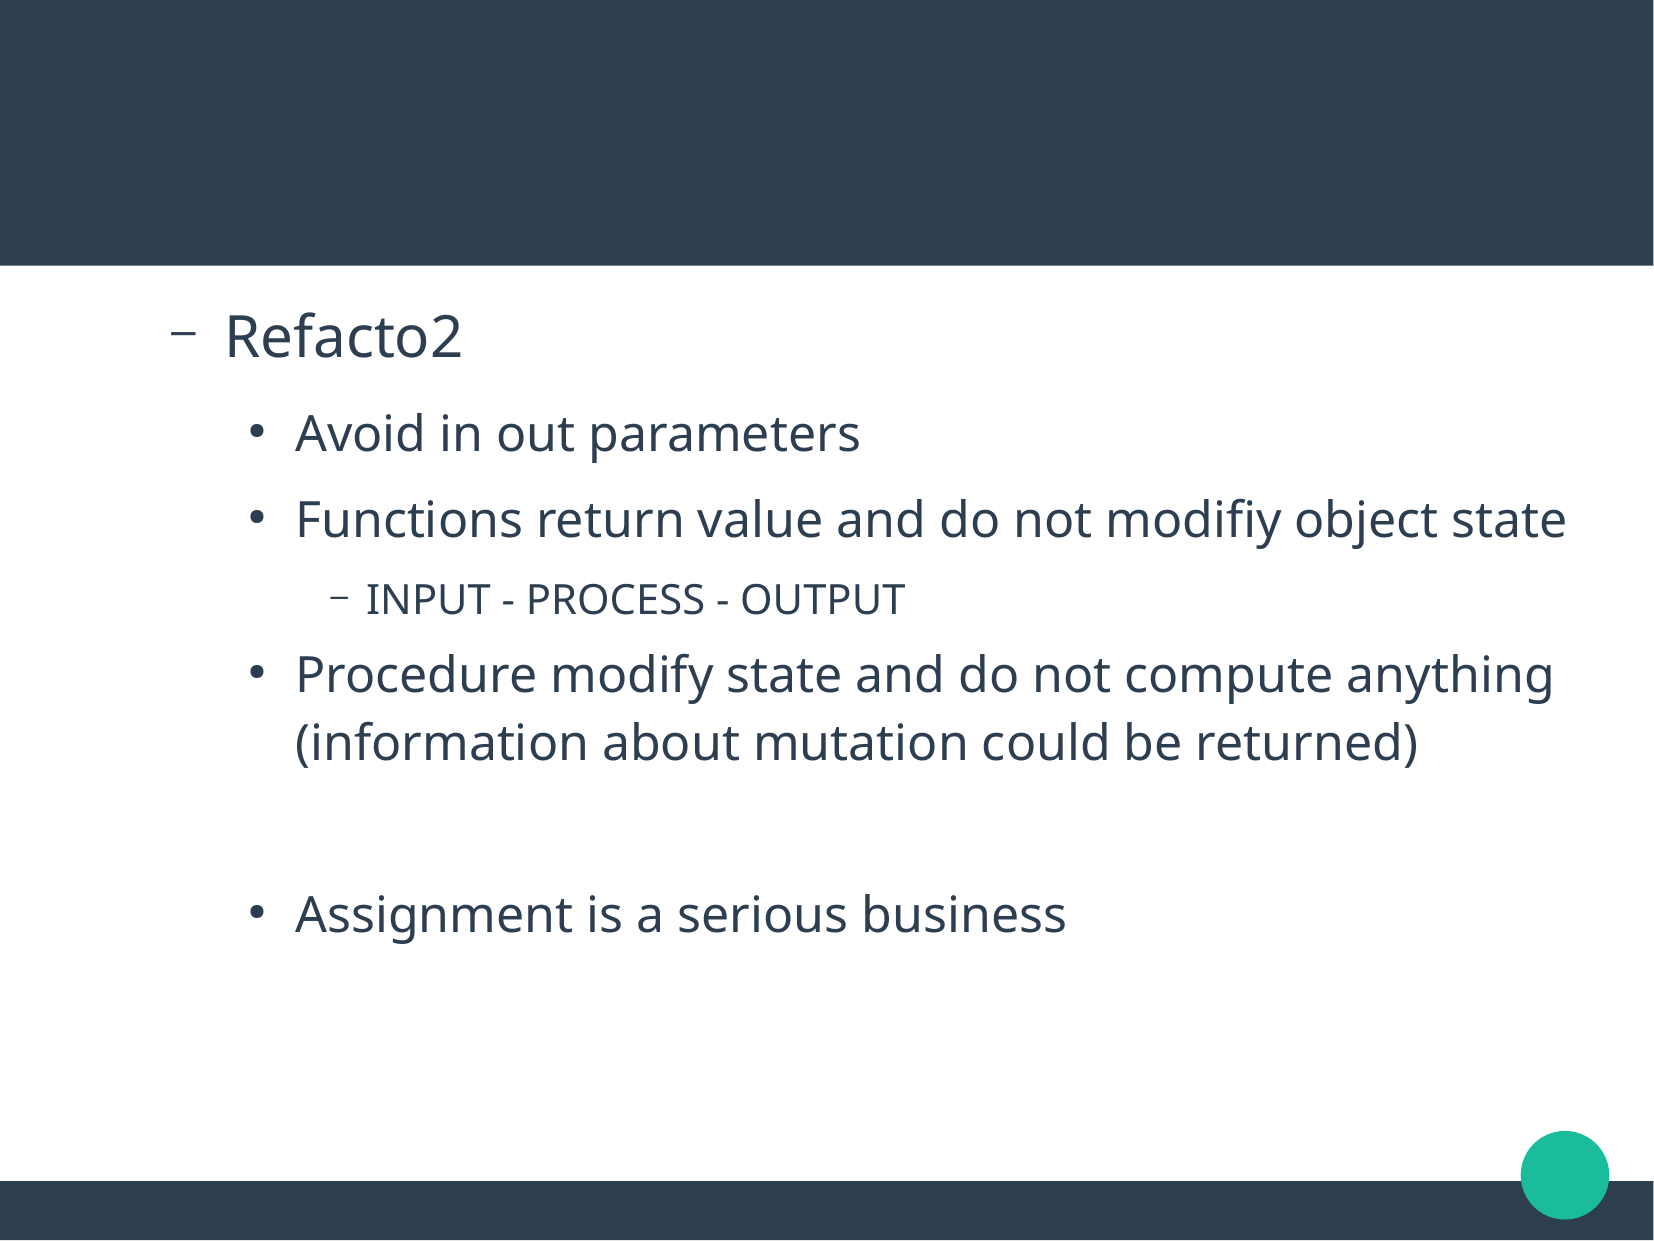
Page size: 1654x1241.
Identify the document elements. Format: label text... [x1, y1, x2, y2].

list Refacto2 Avoid in out parameters Functions return value and do not modifiy object state INPUT - PROCESS - OUTPUT Procedure modify state and do not compute anything (information about mutation could be returned) Assignment is a serious business [82, 295, 1571, 1134]
